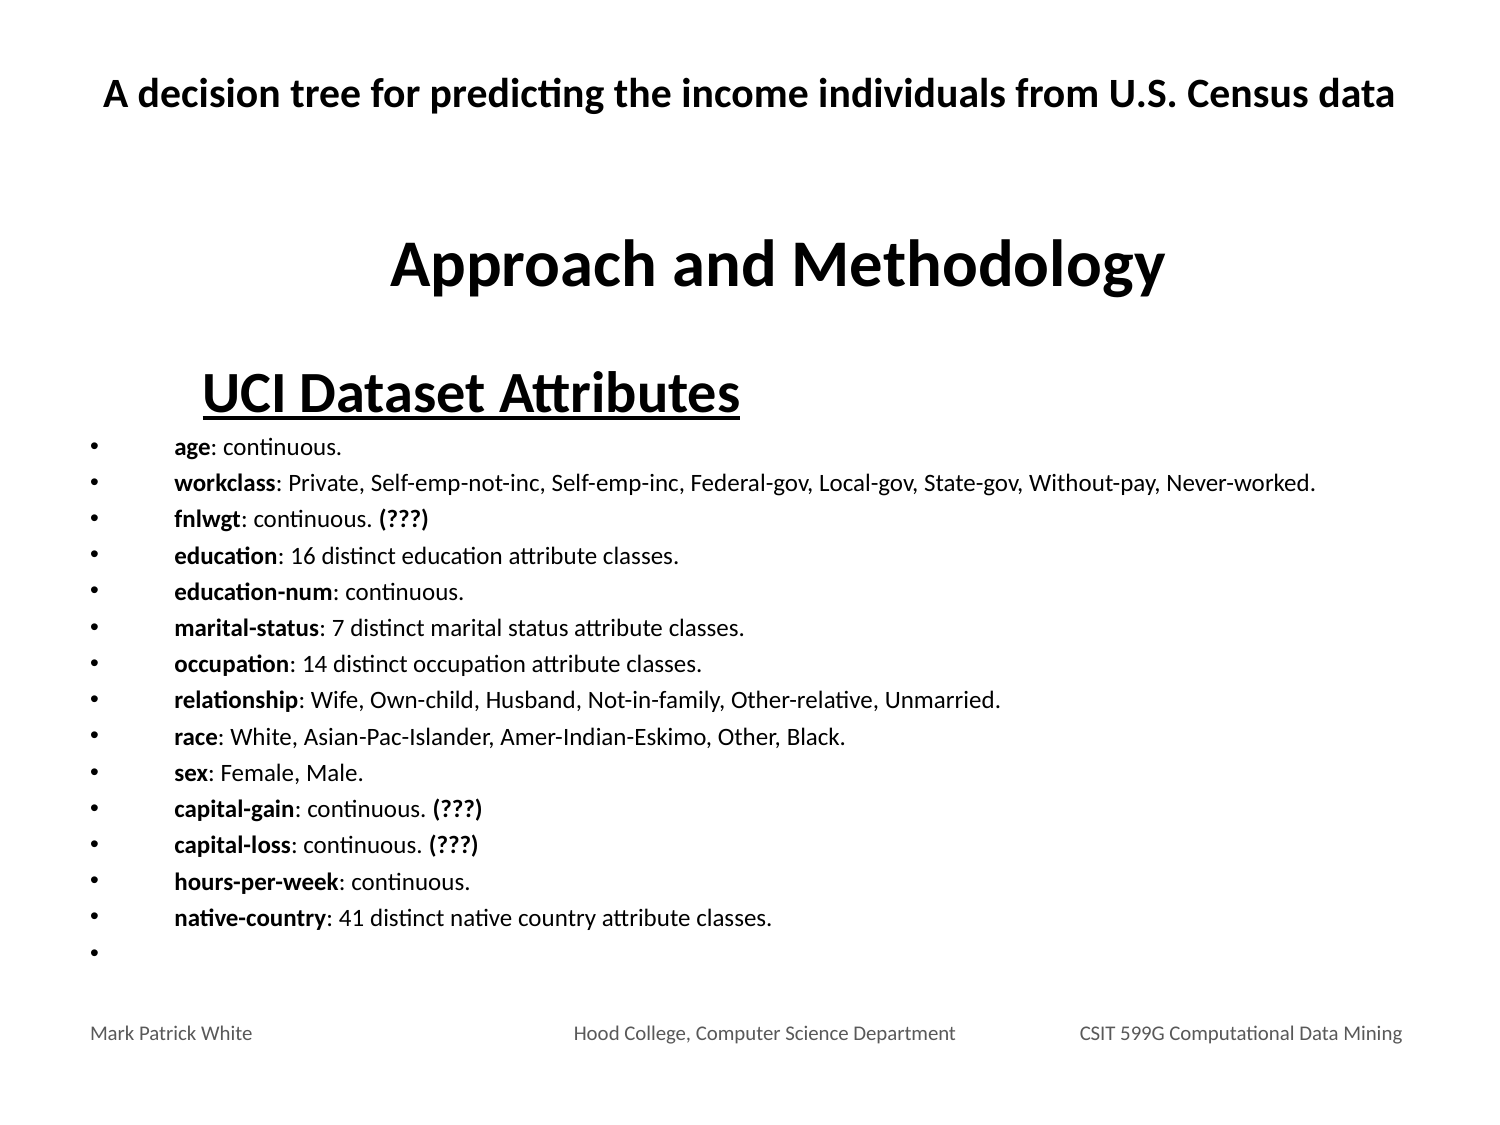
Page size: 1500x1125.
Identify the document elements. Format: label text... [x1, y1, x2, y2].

text_box Mark Patrick White Hood College, Computer Science Department CSIT 599G Computational Data Mining [75, 1012, 1426, 1053]
list Approach and Methodology UCI Dataset Attributes age: continuous. workclass: Private, Self-emp-not-inc, Self-emp-inc, Federal-gov, Local-gov, State-gov, Without-pay, Never-worked. fnlwgt: continuous. (???) education: 16 distinct education attribute classes. education-num: continuous. marital-status: 7 distinct marital status attribute classes. occupation: 14 distinct occupation attribute classes. relationship: Wife, Own-child, Husband, Not-in-family, Other-relative, Unmarried. race: White, Asian-Pac-Islander, Amer-Indian-Eskimo, Other, Black. sex: Female, Male. capital-gain: continuous. (???) capital-loss: continuous. (???) hours-per-week: continuous. native-country: 41 distinct native country attribute classes. [75, 212, 1426, 950]
title A decision tree for predicting the income individuals from U.S. Census data [75, 45, 1426, 138]
